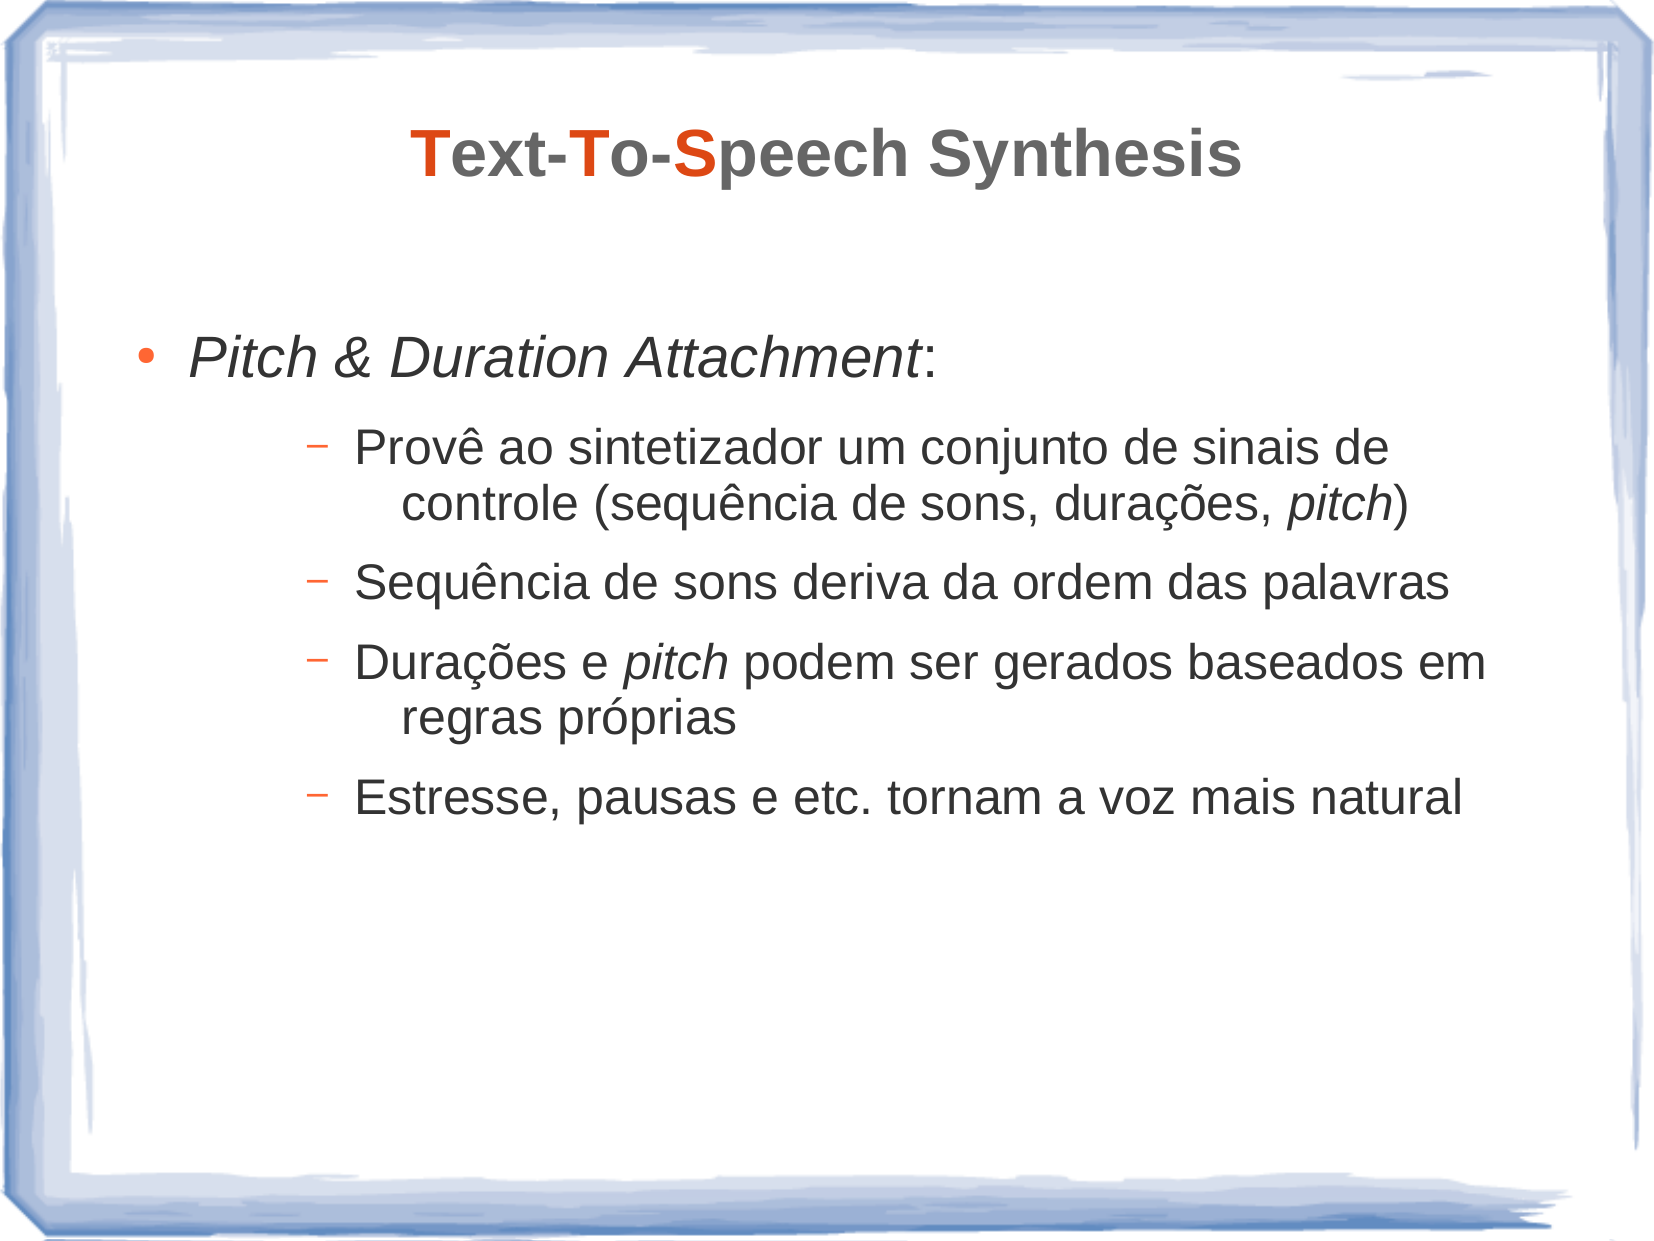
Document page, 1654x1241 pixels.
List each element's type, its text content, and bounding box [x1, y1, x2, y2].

list Pitch & Duration Attachment: Provê ao sintetizador um conjunto de sinais de controle (sequência de sons, durações, pitch) Sequência de sons deriva da ordem das palavras Durações e pitch podem ser gerados baseados em regras próprias Estresse, pausas e etc. tornam a voz mais natural [118, 324, 1571, 1045]
picture [0, 0, 1654, 1241]
title Text-To-Speech Synthesis [82, 49, 1571, 257]
